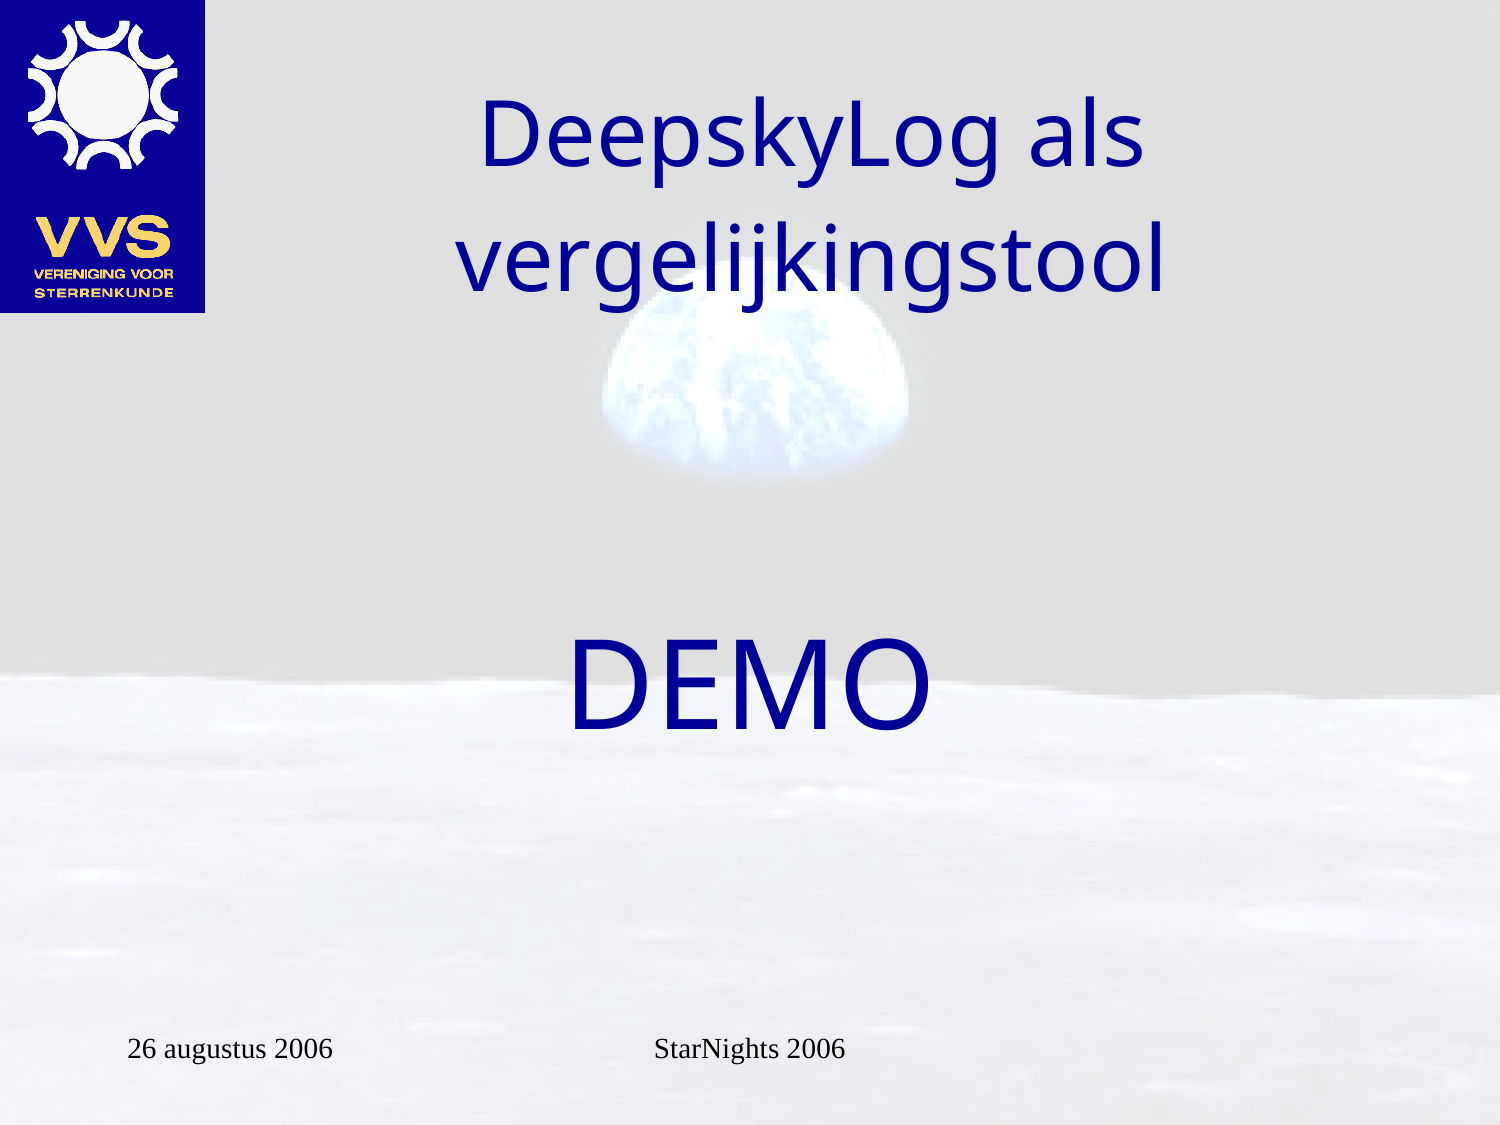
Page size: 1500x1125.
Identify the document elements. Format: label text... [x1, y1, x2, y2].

subtitle DEMO [112, 369, 1388, 993]
picture [0, 0, 205, 313]
title DeepskyLog als vergelijkingstool [237, 76, 1388, 312]
